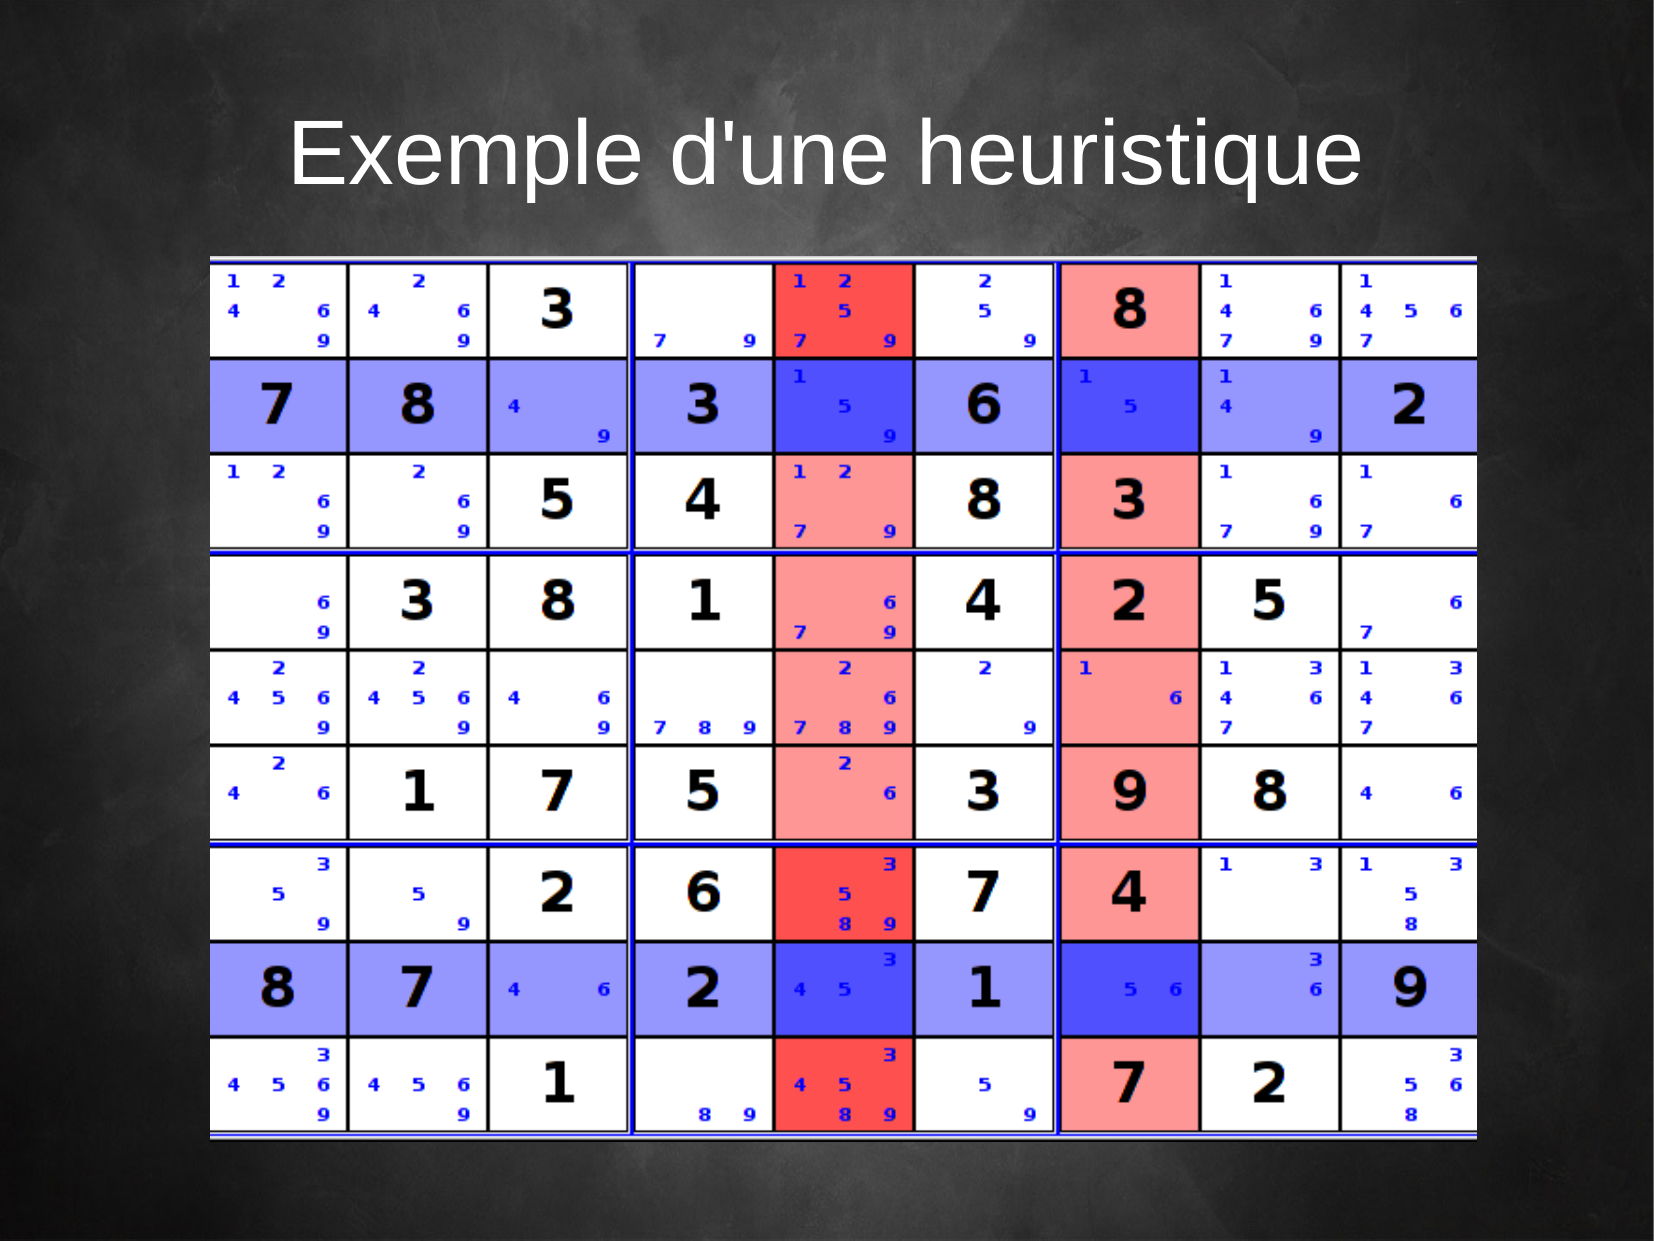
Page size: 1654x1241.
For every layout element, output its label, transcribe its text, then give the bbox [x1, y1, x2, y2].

title Exemple d'une heuristique [82, 49, 1571, 257]
picture [0, 0, 1654, 1241]
